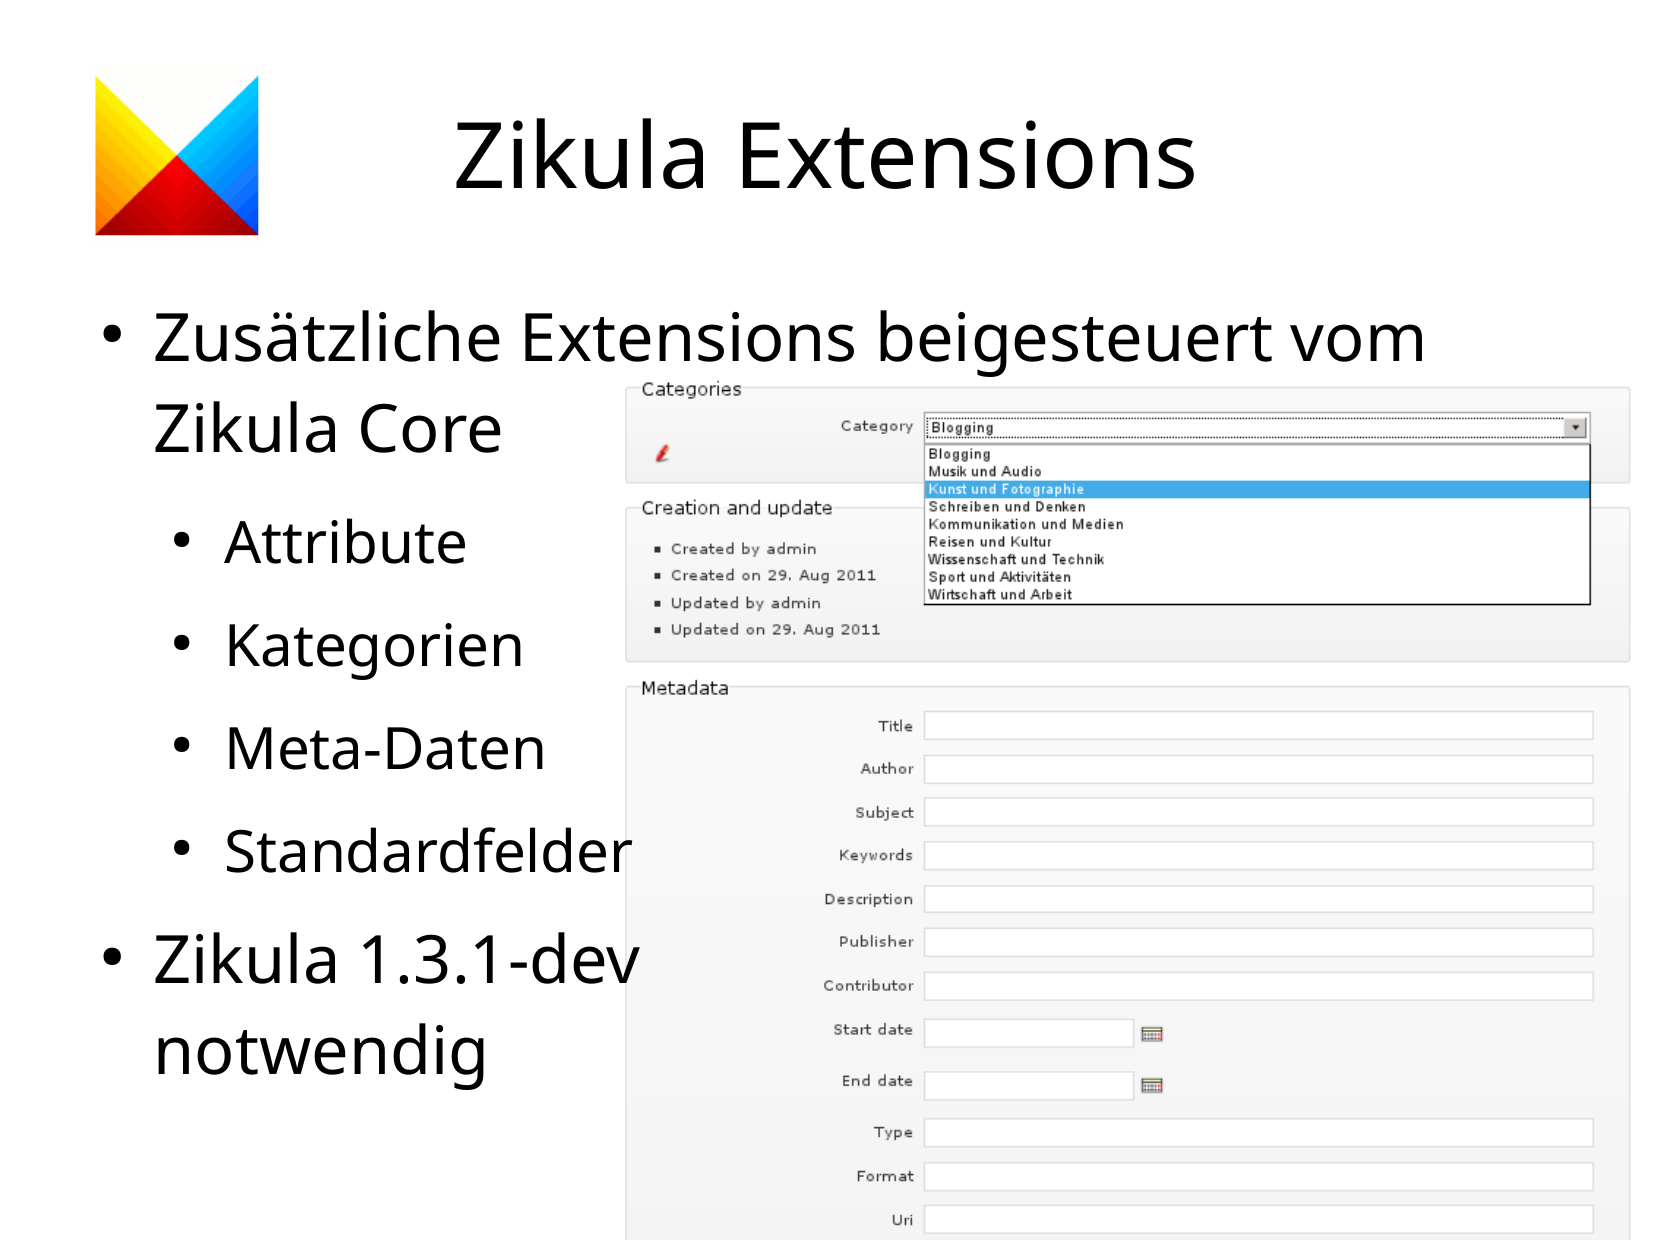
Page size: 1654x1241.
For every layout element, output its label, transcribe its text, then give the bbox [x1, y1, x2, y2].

list Zusätzliche Extensions beigesteuert vom Zikula Core Attribute Kategorien Meta-Daten Standardfelder Zikula 1.3.1-dev notwendig [82, 290, 1571, 1109]
title Zikula Extensions [82, 49, 1571, 257]
picture [624, 371, 1638, 1240]
